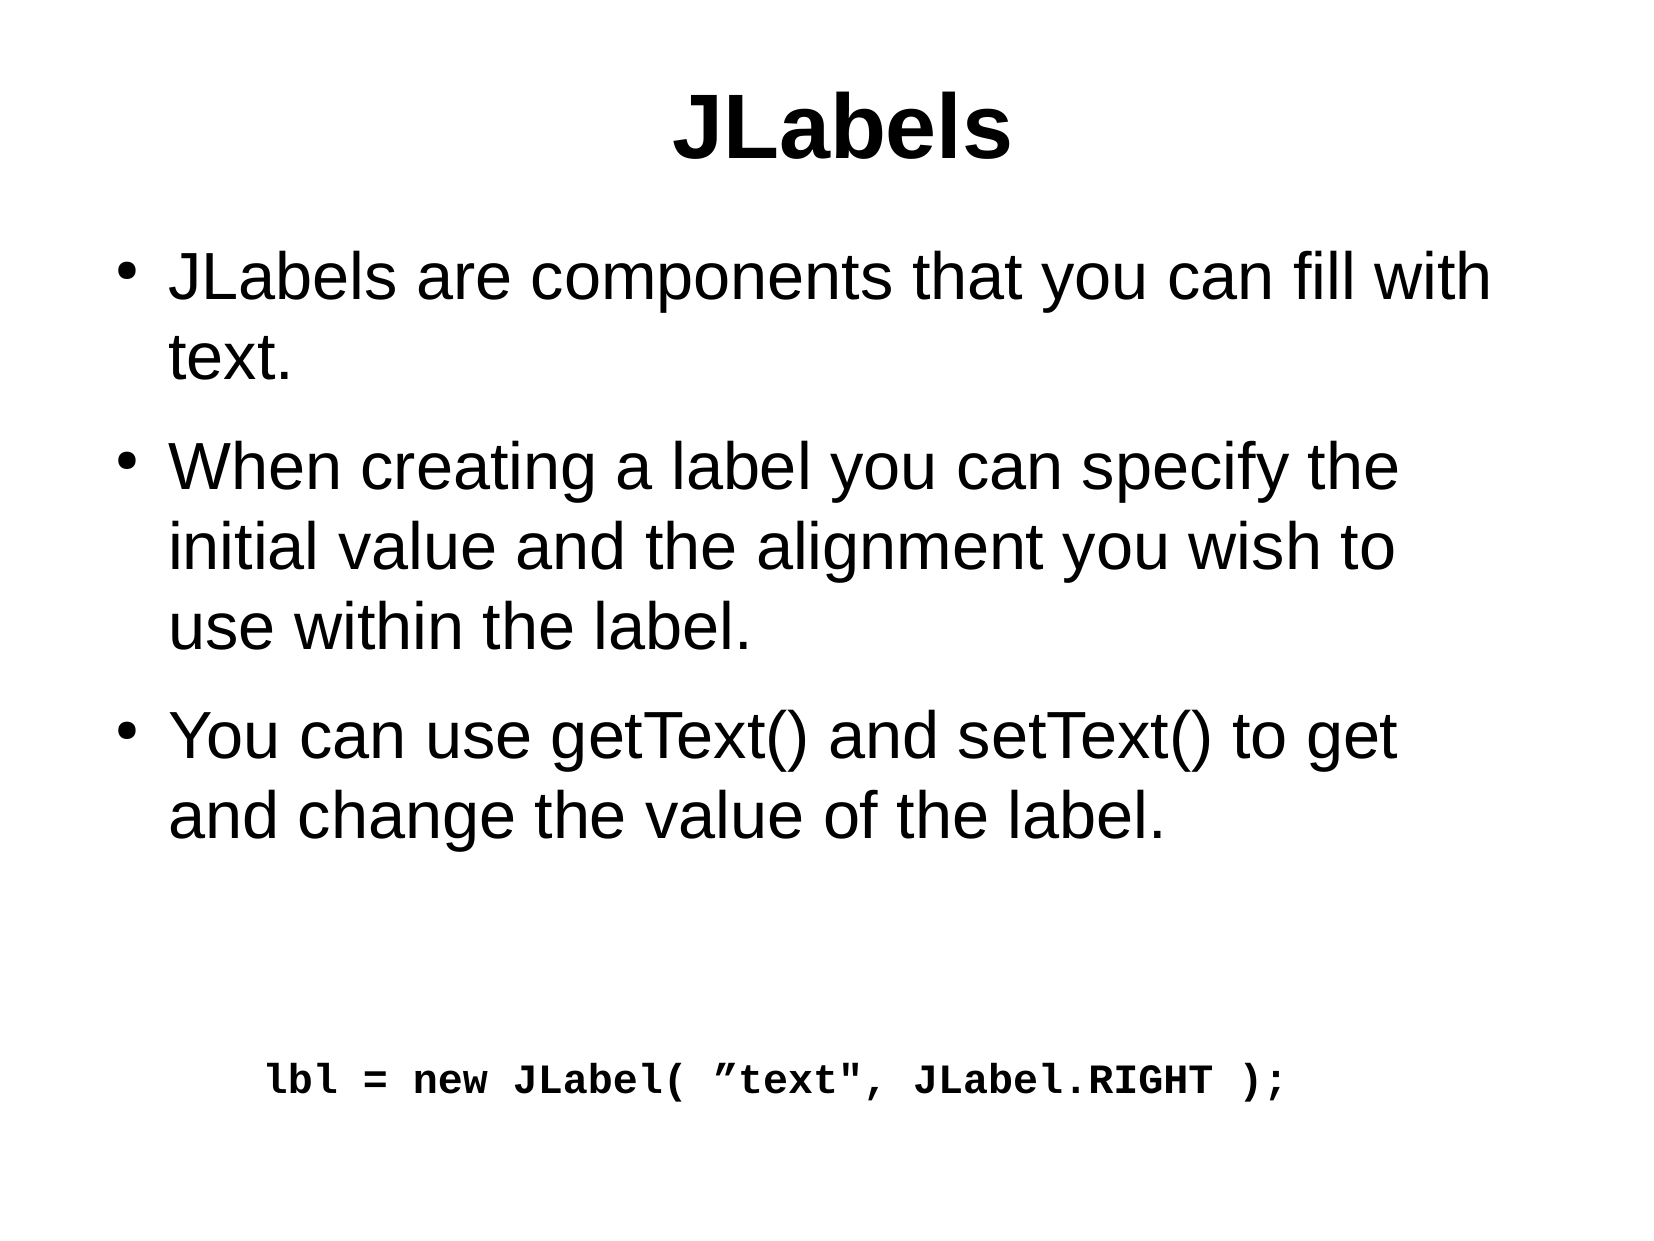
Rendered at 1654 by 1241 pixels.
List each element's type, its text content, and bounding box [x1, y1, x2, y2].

list JLabels are components that you can fill with text. When creating a label you can specify the initial value and the alignment you wish to use within the label. You can use getText() and setText() to get and change the value of the label. [82, 225, 1538, 1186]
title JLabels [82, 49, 1571, 196]
